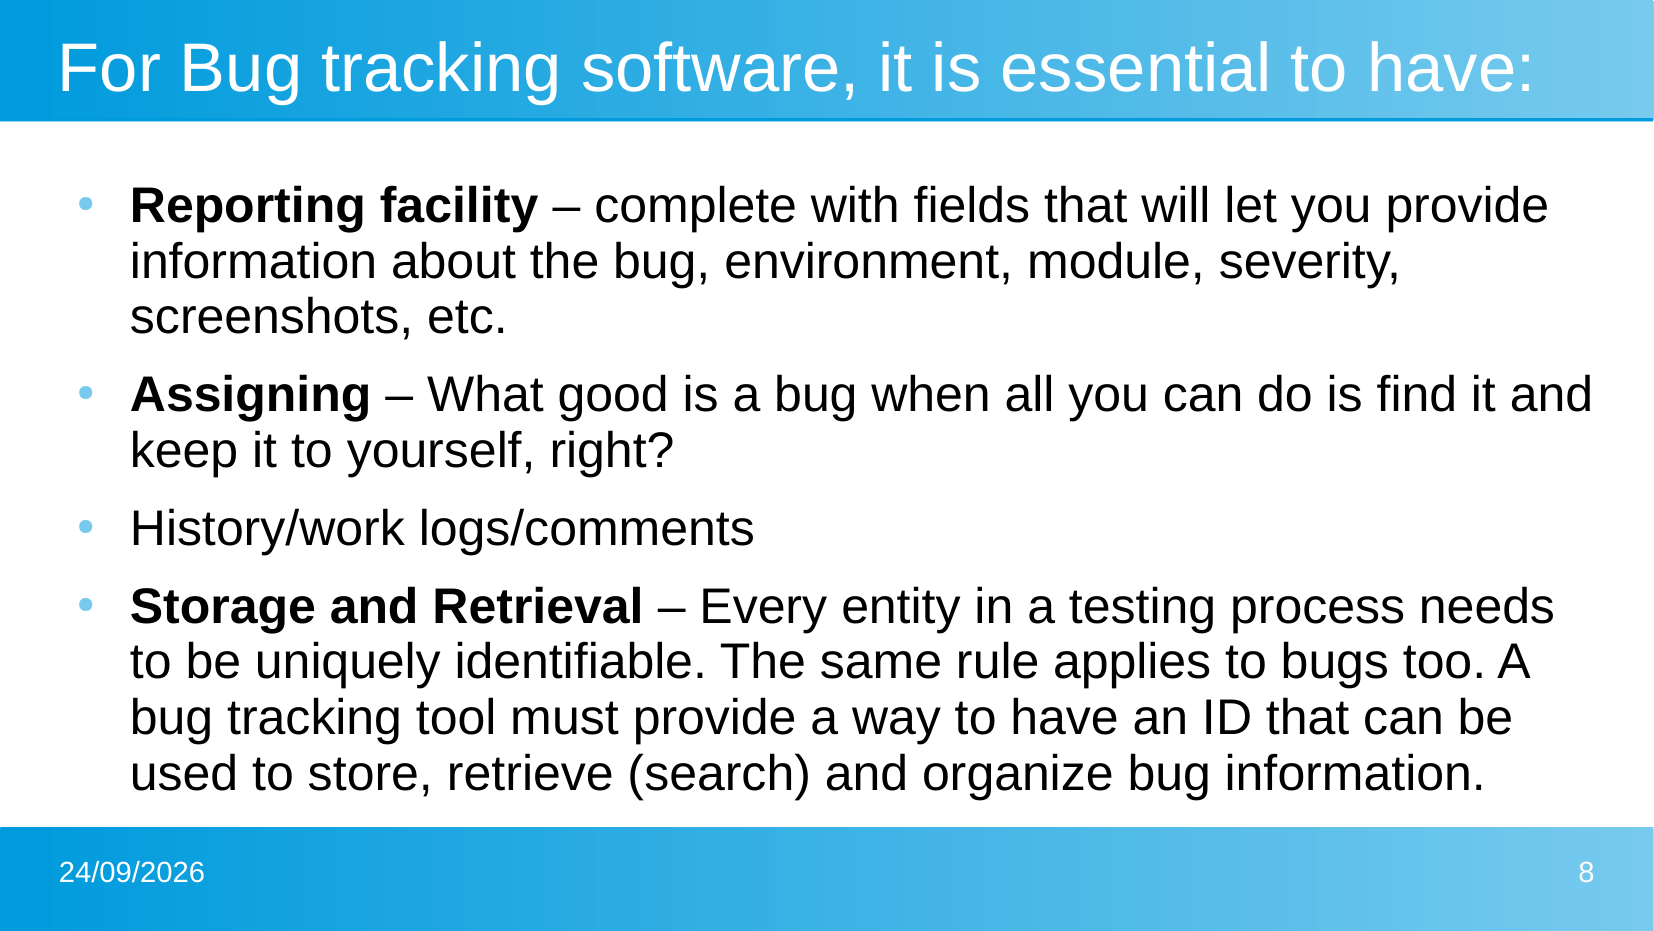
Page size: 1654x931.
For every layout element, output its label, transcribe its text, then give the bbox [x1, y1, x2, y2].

title For Bug tracking software, it is essential to have: [29, 29, 1565, 260]
list Reporting facility – complete with fields that will let you provide information about the bug, environment, module, severity, screenshots, etc. Assigning – What good is a bug when all you can do is find it and keep it to yourself, right? History/work logs/comments Storage and Retrieval – Every entity in a testing process needs to be uniquely identifiable. The same rule applies to bugs too. A bug tracking tool must provide a way to have an ID that can be used to store, retrieve (search) and organize bug information. [59, 177, 1595, 768]
